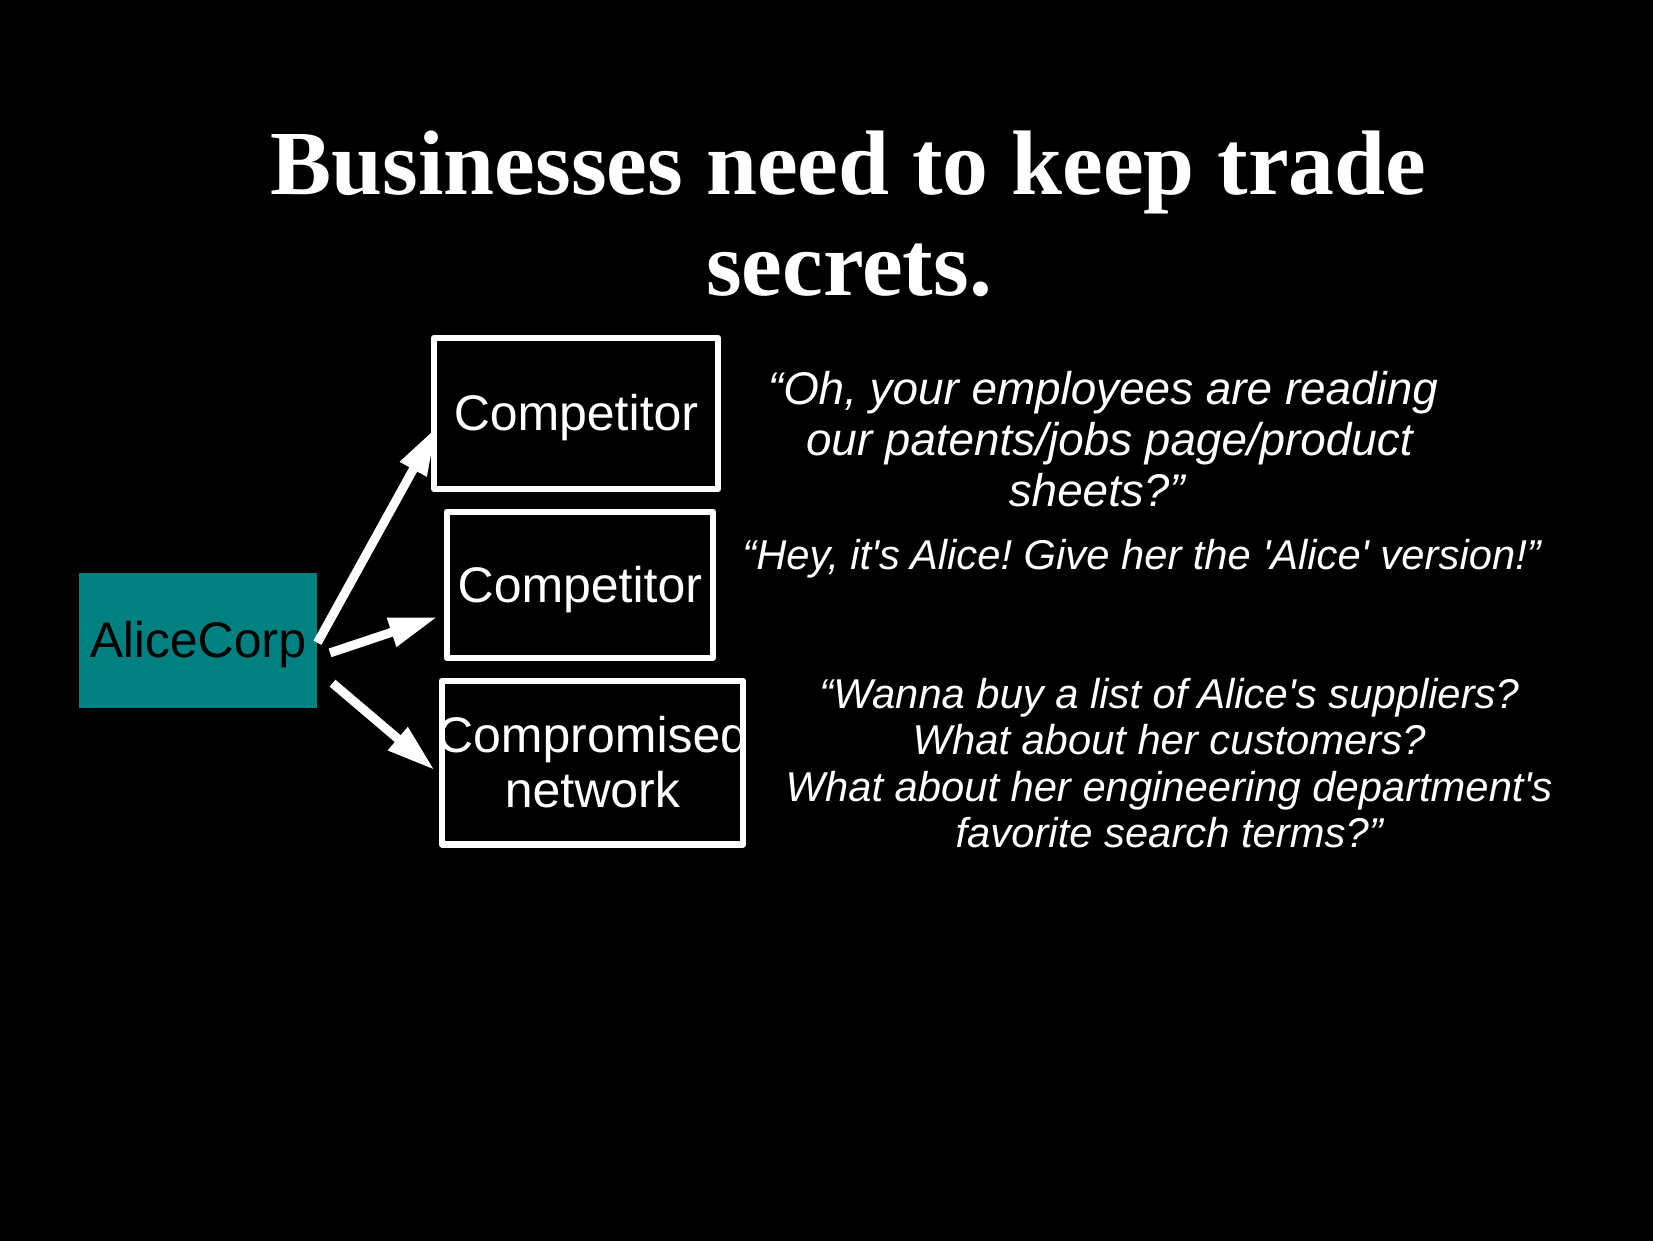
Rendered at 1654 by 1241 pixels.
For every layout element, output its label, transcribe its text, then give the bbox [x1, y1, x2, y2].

text_box Competitor [446, 511, 713, 658]
text_box “Oh, your employees are reading our patents/jobs page/product sheets?” [753, 355, 1560, 524]
title Businesses need to keep trade secrets. [121, 94, 1578, 334]
text_box Compromised network [441, 680, 744, 845]
text_box Competitor [434, 337, 718, 490]
text_box “Wanna buy a list of Alice's suppliers? What about her customers? What about her engineering department's favorite search terms?” [770, 662, 1635, 917]
text_box AliceCorp [78, 572, 318, 709]
text_box “Hey, it's Alice! Give her the 'Alice' version!” [727, 524, 1653, 599]
